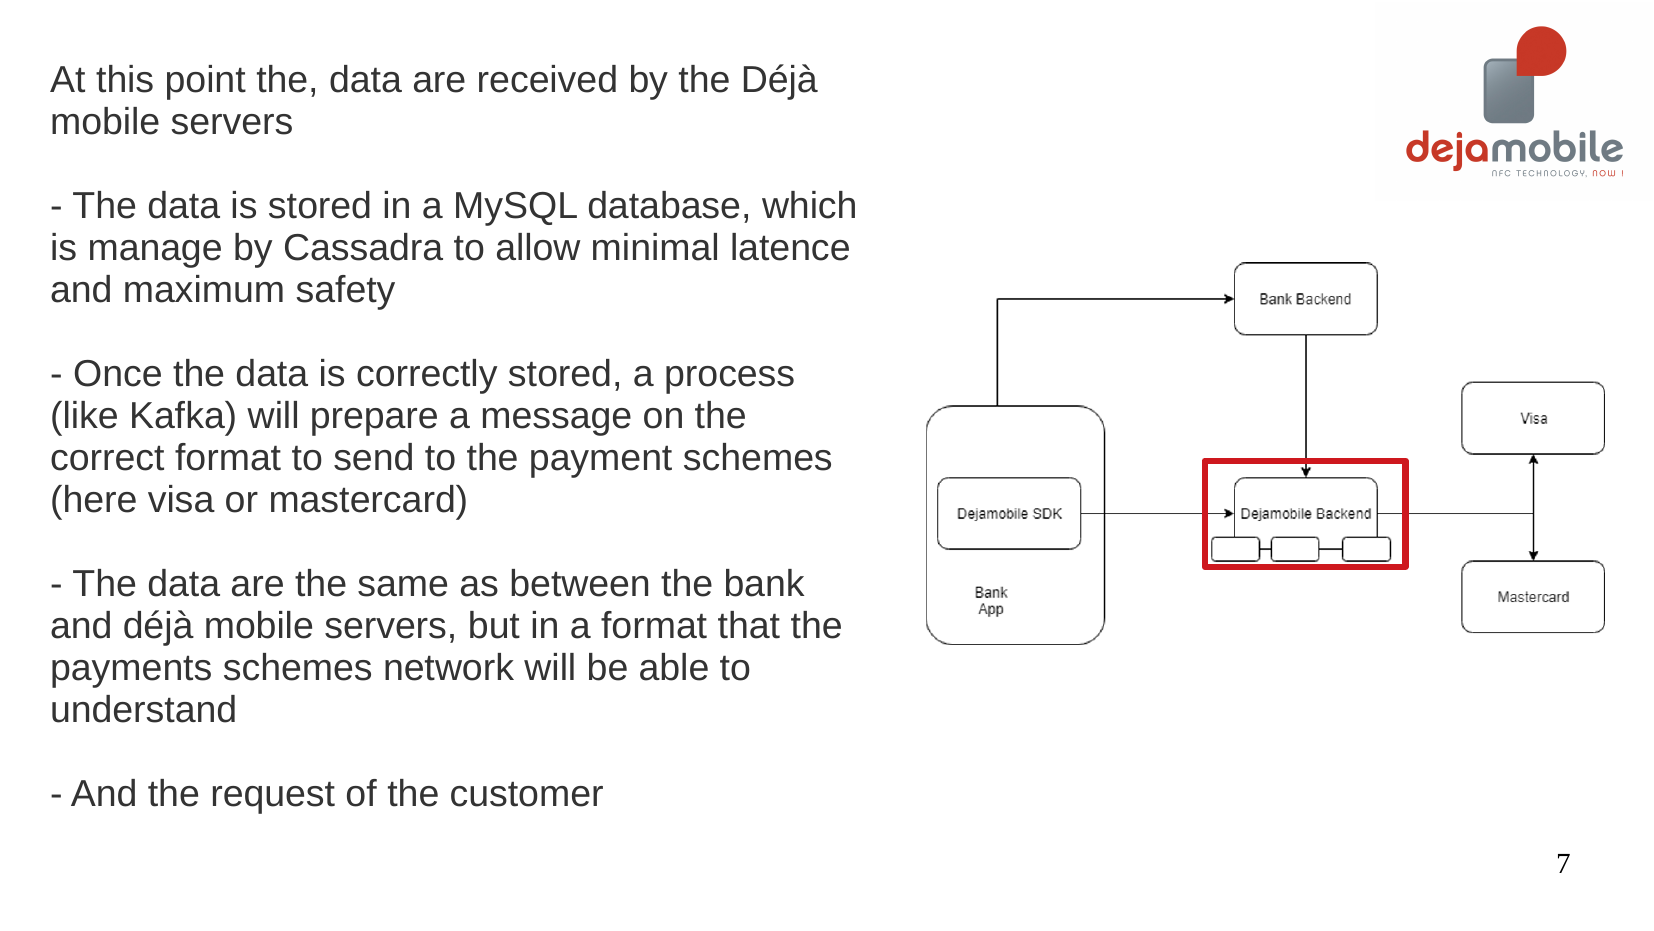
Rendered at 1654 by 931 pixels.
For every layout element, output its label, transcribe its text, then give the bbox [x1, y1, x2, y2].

picture [1375, 2, 1654, 201]
picture [901, 248, 1631, 662]
text_box At this point the, data are received by the Déjà mobile servers - The data is stored in a MySQL database, which is manage by Cassadra to allow minimal latence and maximum safety - Once the data is correctly stored, a process (like Kafka) will prepare a message on the correct format to send to the payment schemes (here visa or mastercard) - The data are the same as between the bank and déjà mobile servers, but in a format that the payments schemes network will be able to understand - And the request of the customer [35, 50, 886, 822]
